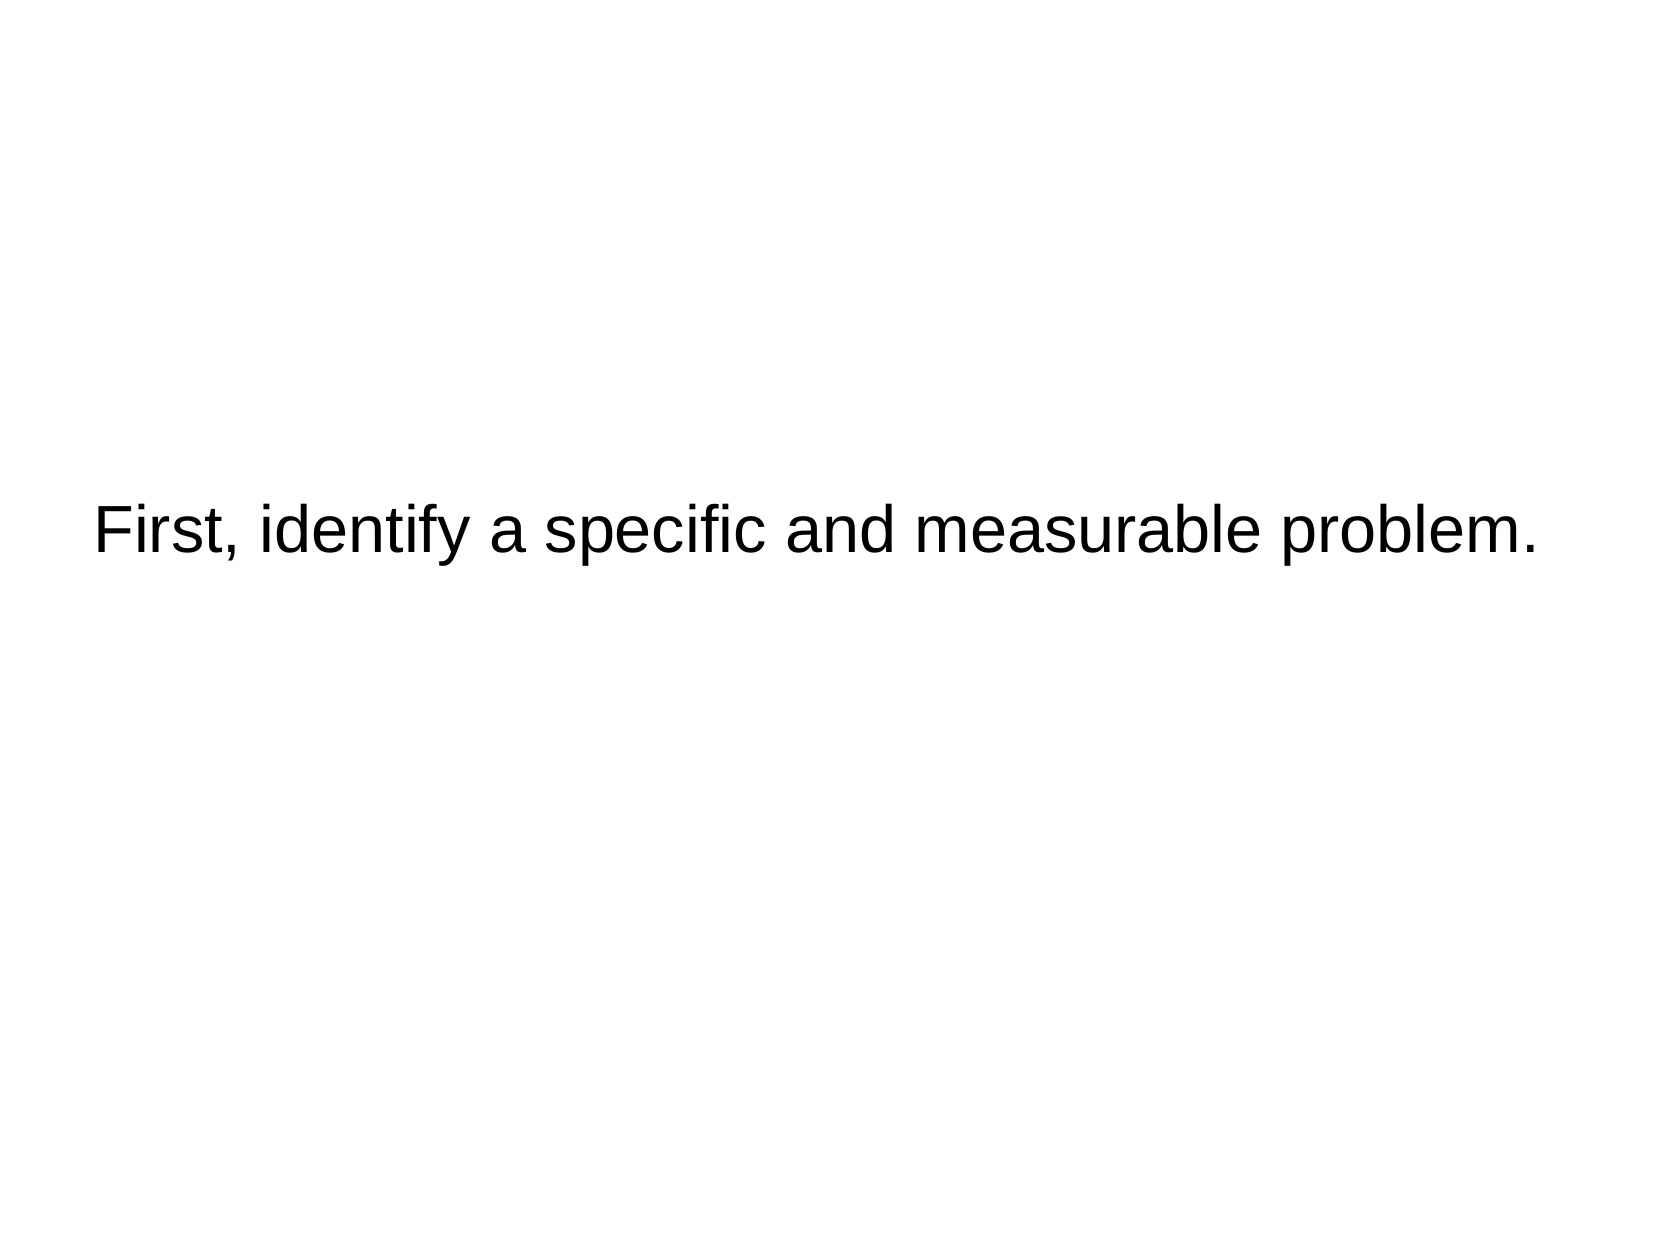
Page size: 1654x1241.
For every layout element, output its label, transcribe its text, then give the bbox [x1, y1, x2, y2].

subtitle First, identify a specific and measurable problem. [82, 49, 1571, 1010]
